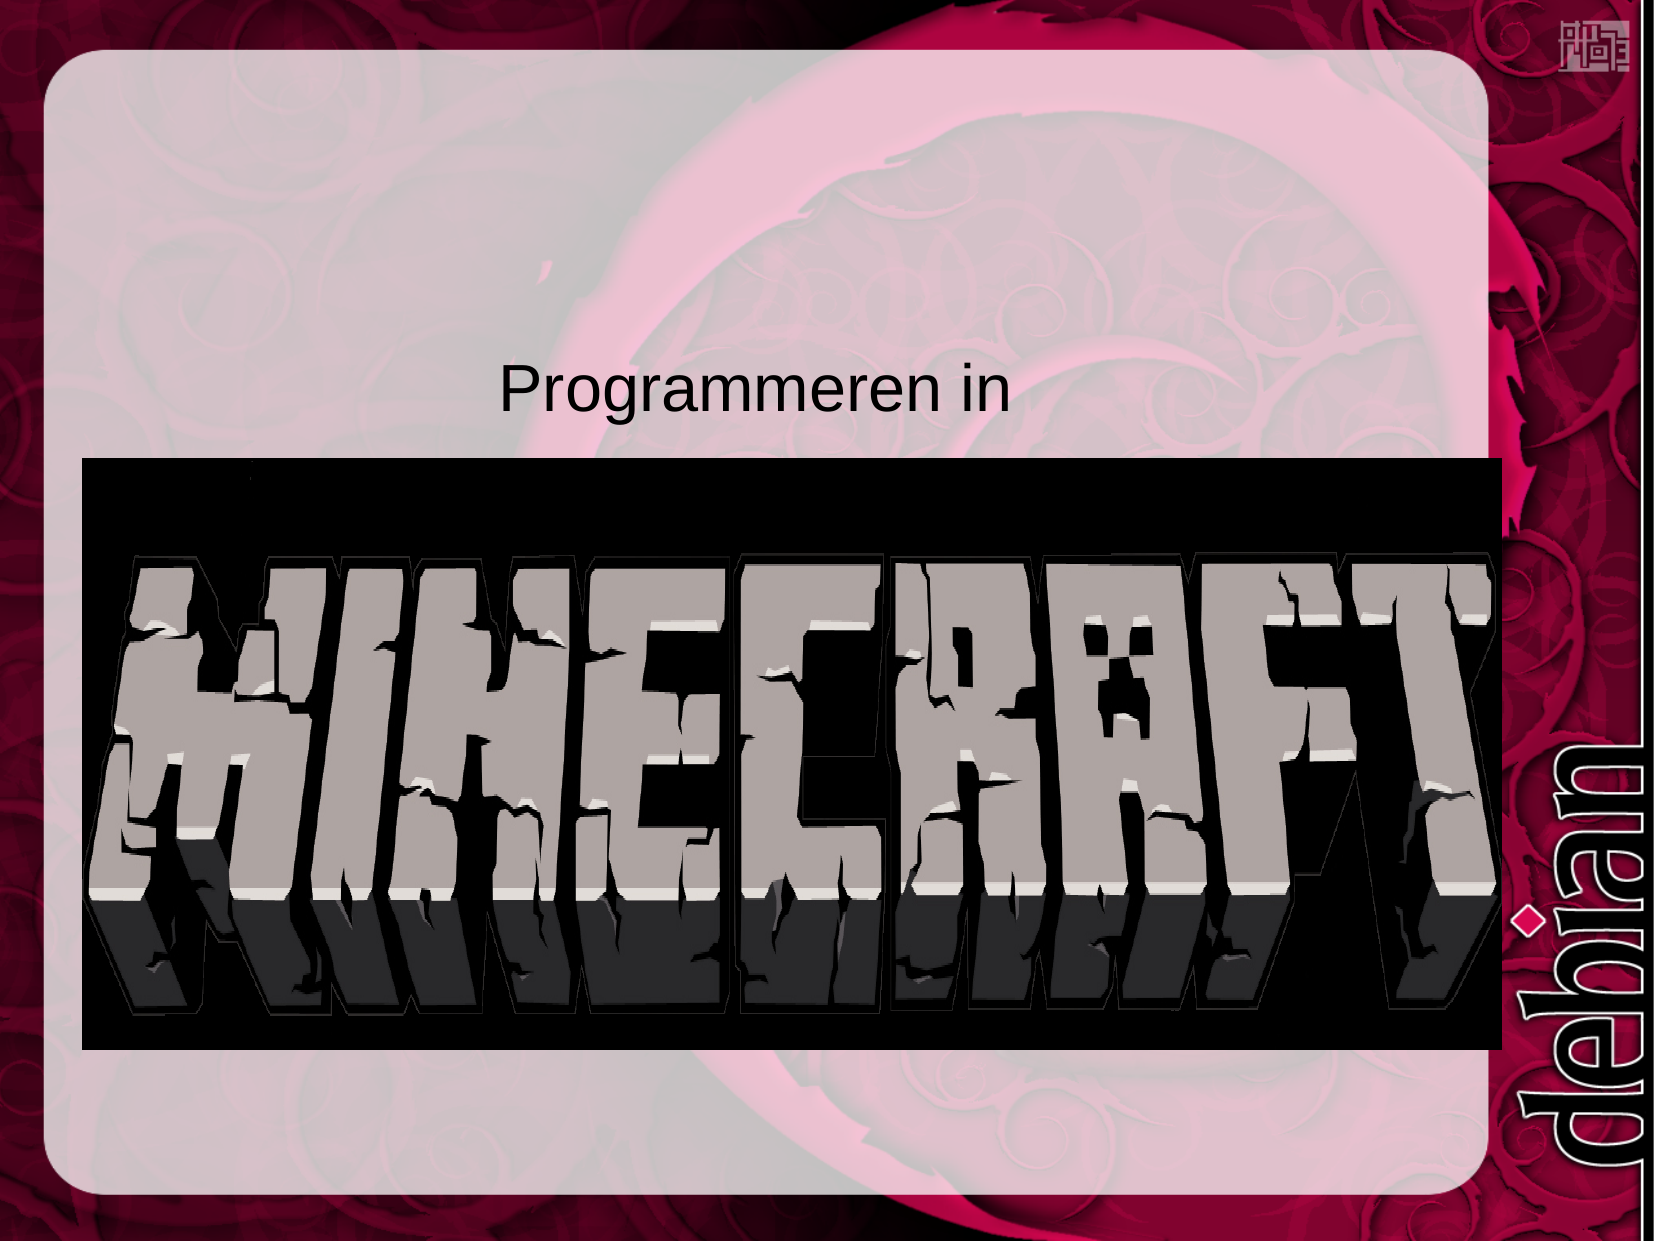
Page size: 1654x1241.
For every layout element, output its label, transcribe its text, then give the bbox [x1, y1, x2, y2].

picture [0, 0, 1654, 1241]
subtitle Programmeren in [47, 123, 1465, 1084]
